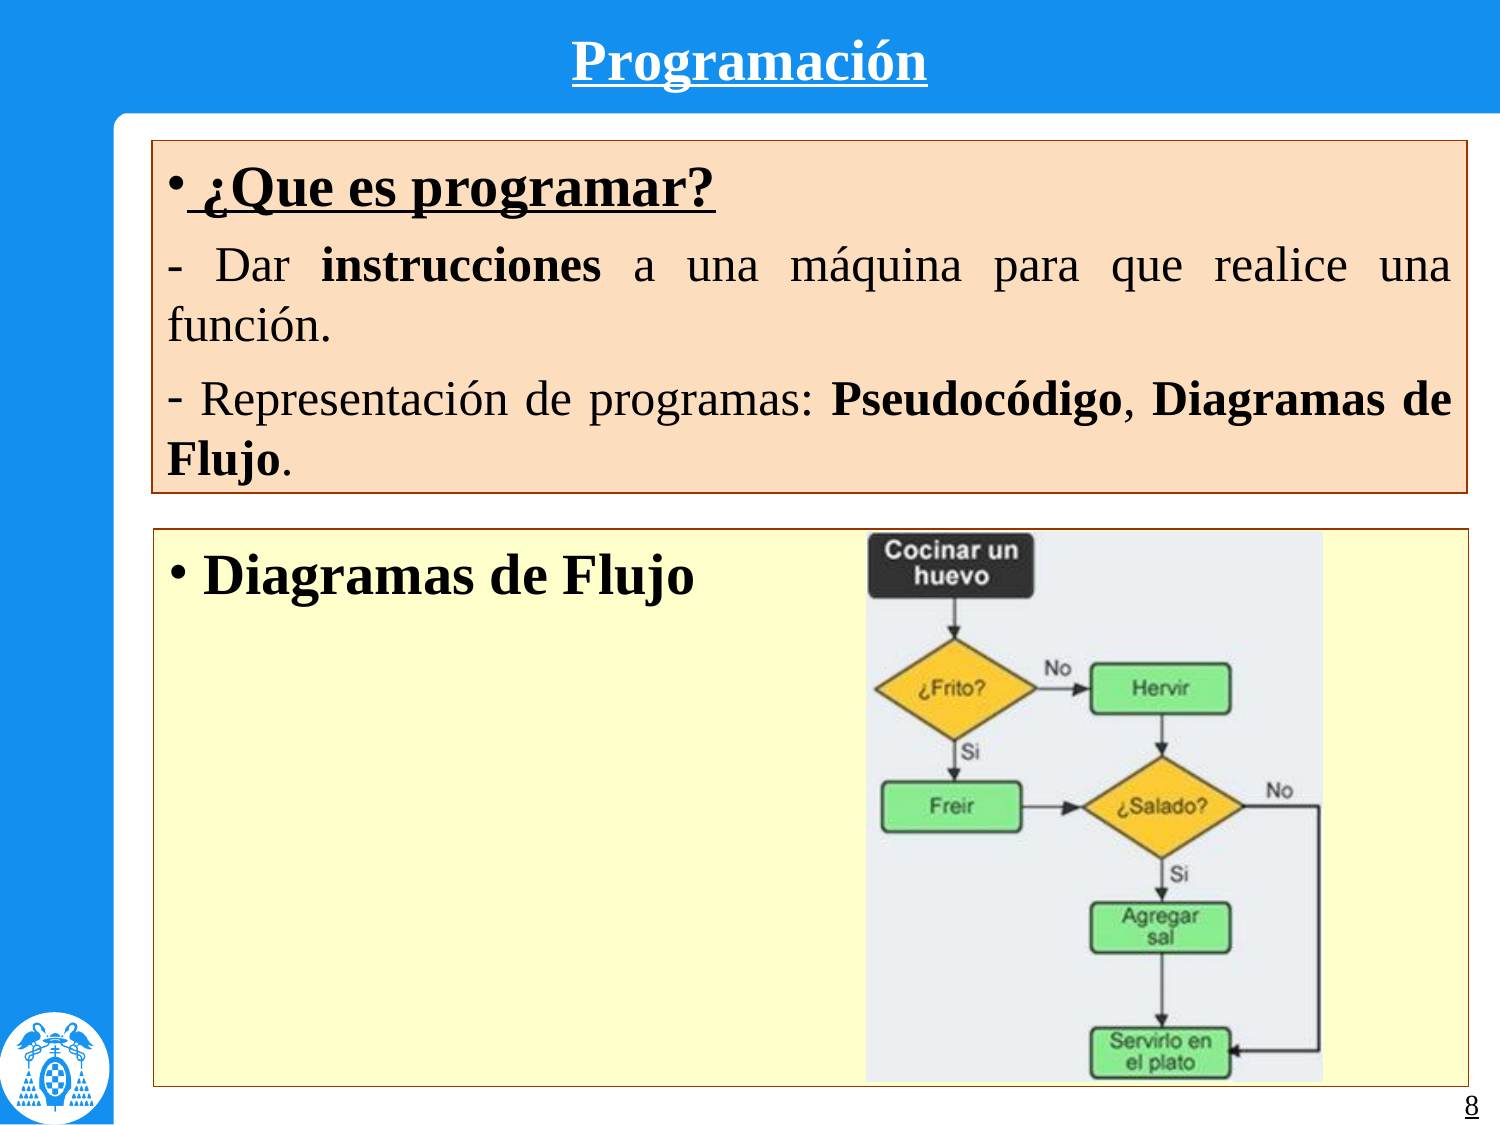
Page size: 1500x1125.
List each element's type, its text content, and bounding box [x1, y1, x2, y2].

text_box ¿Que es programar? - Dar instrucciones a una máquina para que realice una función. Representación de programas: Pseudocódigo, Diagramas de Flujo. [152, 140, 1467, 494]
picture [866, 531, 1323, 1083]
text_box Diagramas de Flujo [153, 528, 1469, 1087]
text_box Programación [215, 14, 1285, 101]
text_box 30 [1047, 1078, 1495, 1125]
picture [15, 1017, 98, 1112]
